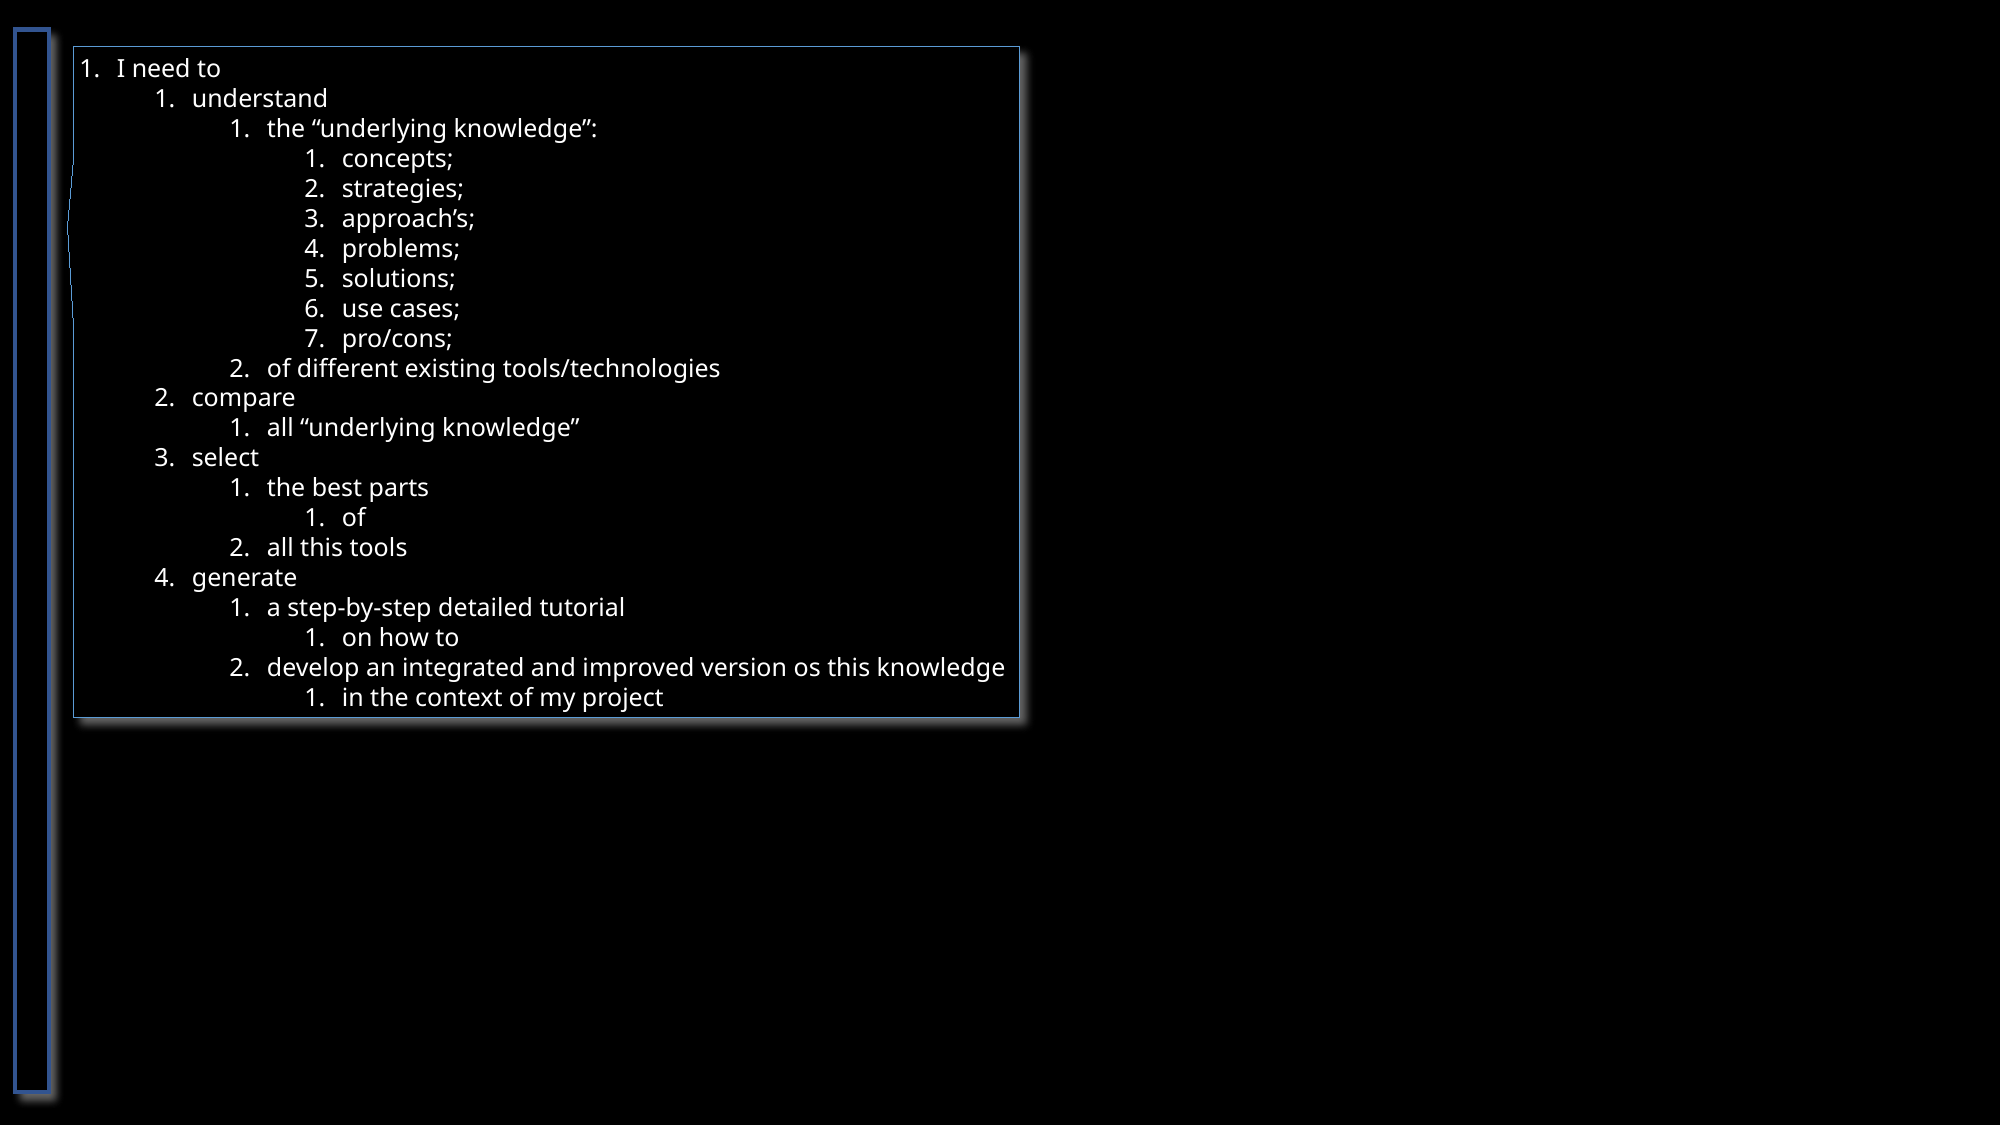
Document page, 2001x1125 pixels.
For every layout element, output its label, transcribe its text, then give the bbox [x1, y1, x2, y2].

text_box I need to understand the “underlying knowledge”: concepts; strategies; approach’s; problems; solutions; use cases; pro/cons; of different existing tools/technologies compare all “underlying knowledge” select the best parts of all this tools generate a step-by-step detailed tutorial on how to develop an integrated and improved version os this knowledge in the context of my project [67, 46, 1020, 718]
text_box [14, 29, 49, 1093]
